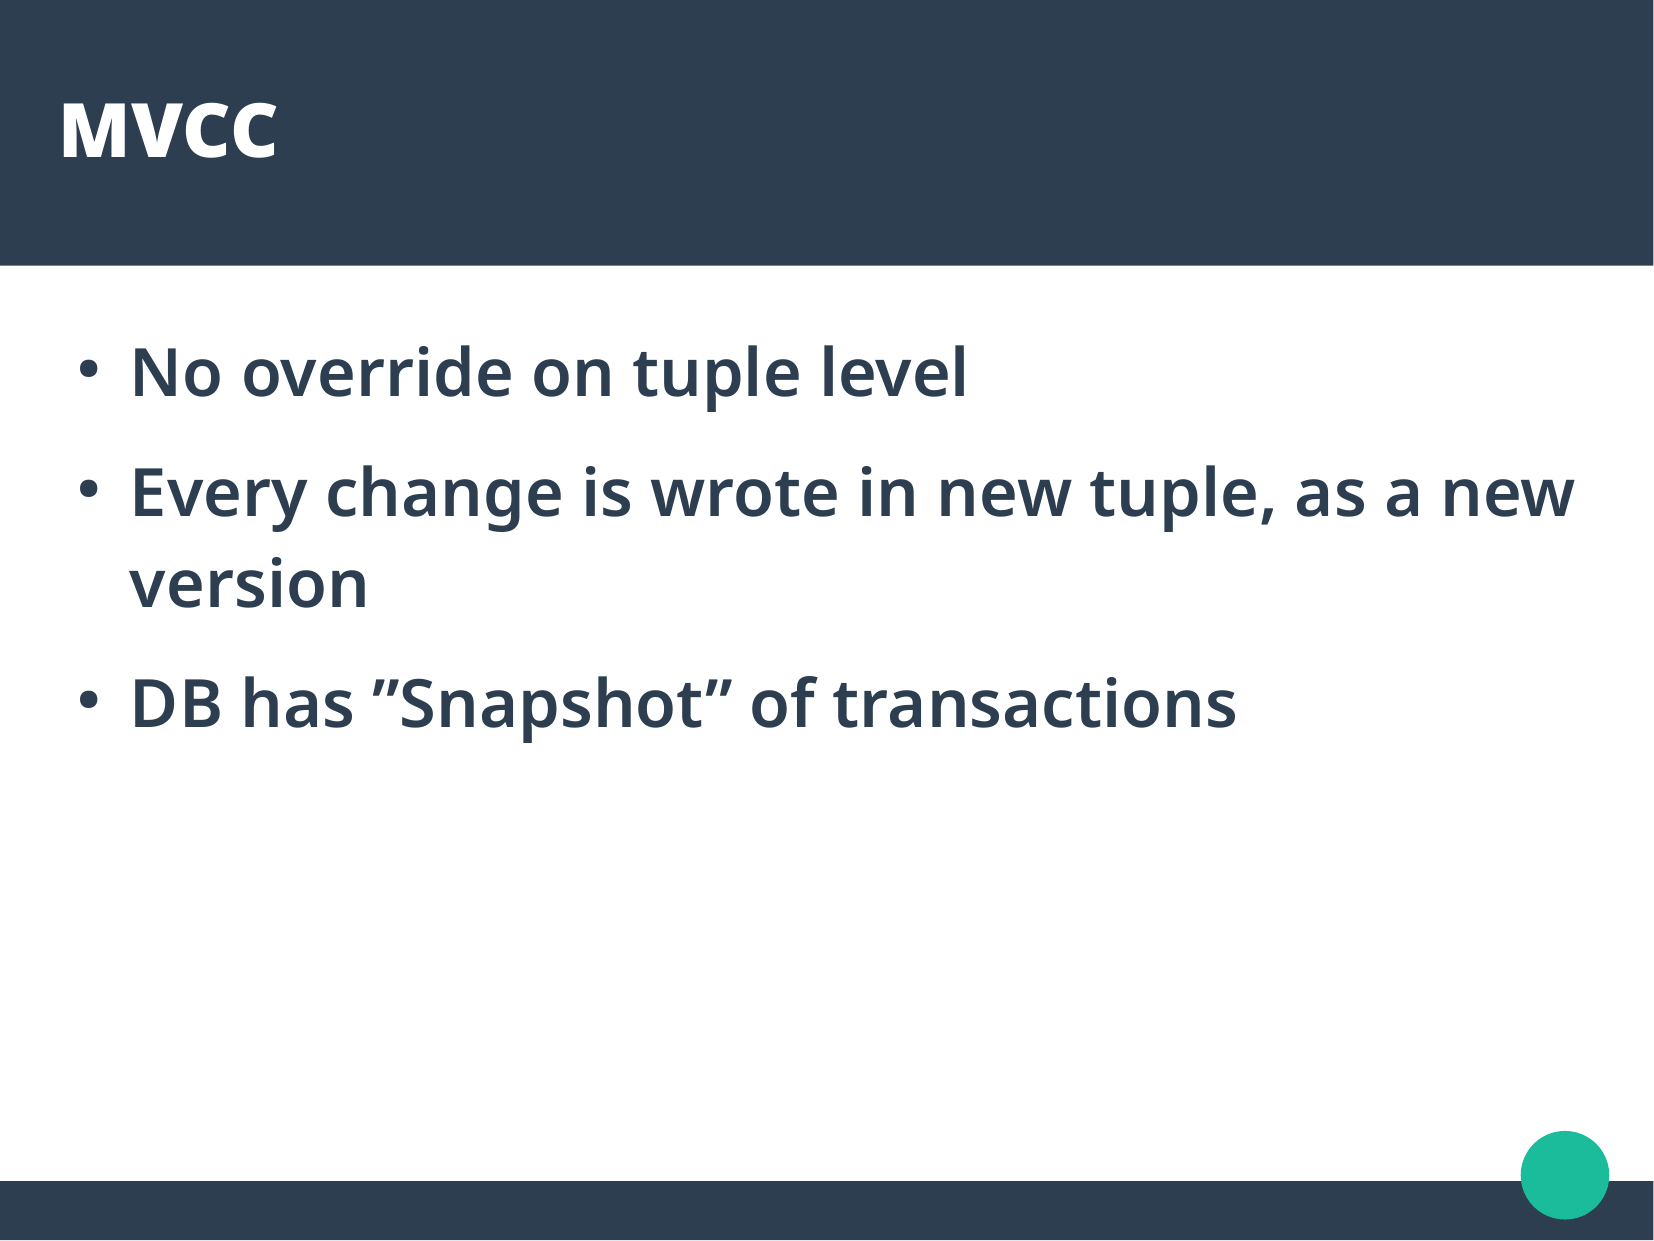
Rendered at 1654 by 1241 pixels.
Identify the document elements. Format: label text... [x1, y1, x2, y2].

list No override on tuple level Every change is wrote in new tuple, as a new version DB has ”Snapshot” of transactions [59, 324, 1595, 1241]
title MVCC [59, 49, 1595, 207]
